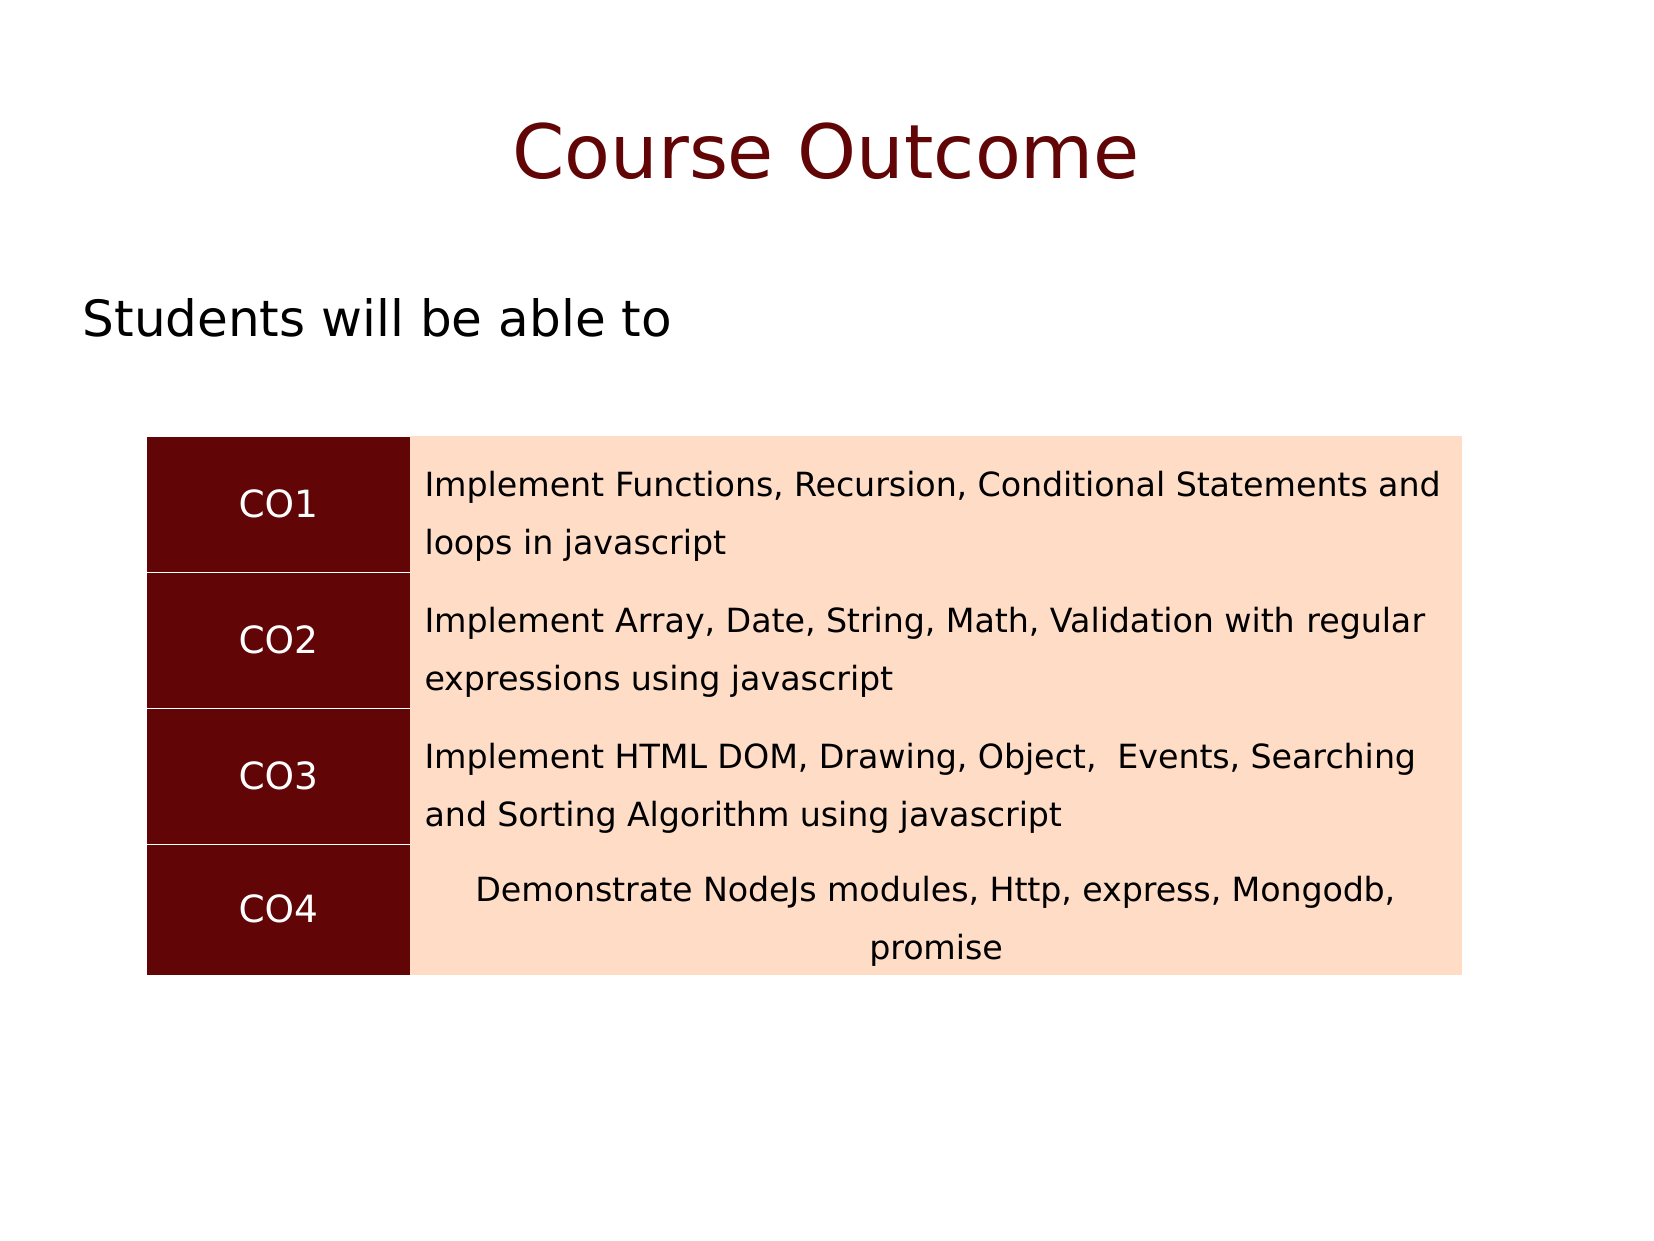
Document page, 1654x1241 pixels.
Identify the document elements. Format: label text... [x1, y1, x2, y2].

title Course Outcome [82, 49, 1571, 257]
subtitle Students will be able to [82, 290, 1571, 1010]
